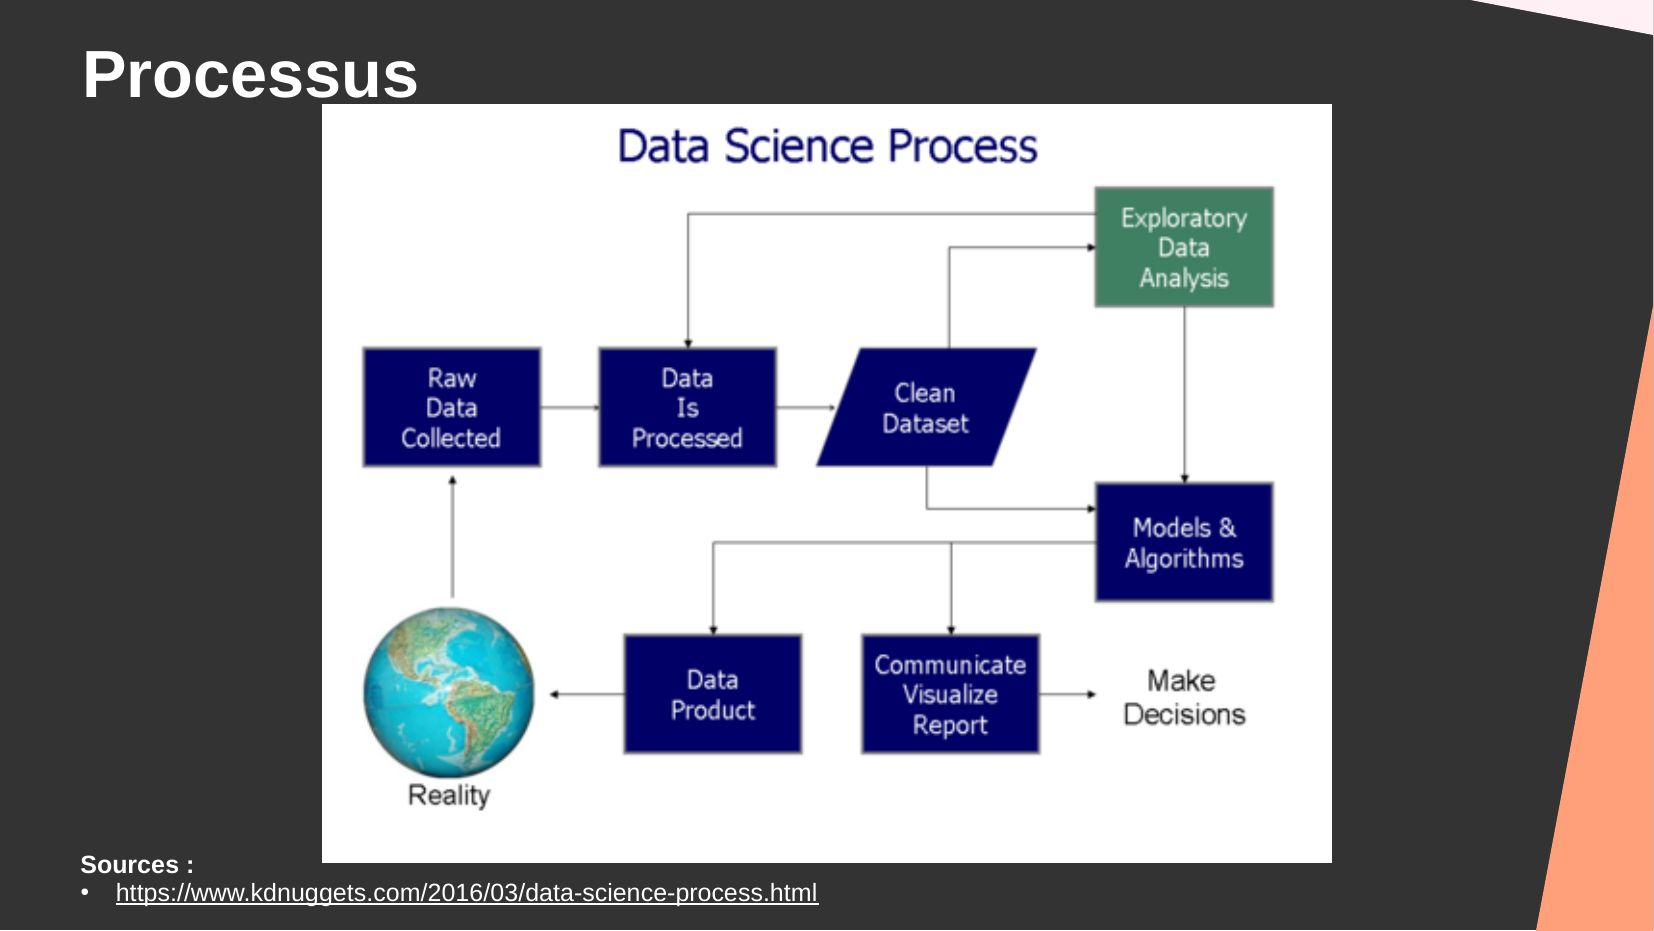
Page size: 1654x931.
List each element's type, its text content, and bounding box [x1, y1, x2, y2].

title Processus [82, 37, 1571, 115]
text_box Sources : https://www.kdnuggets.com/2016/03/data-science-process.html [65, 843, 1482, 915]
text_box [1535, 300, 1654, 931]
text_box [1470, 0, 1654, 36]
picture [322, 104, 1332, 863]
